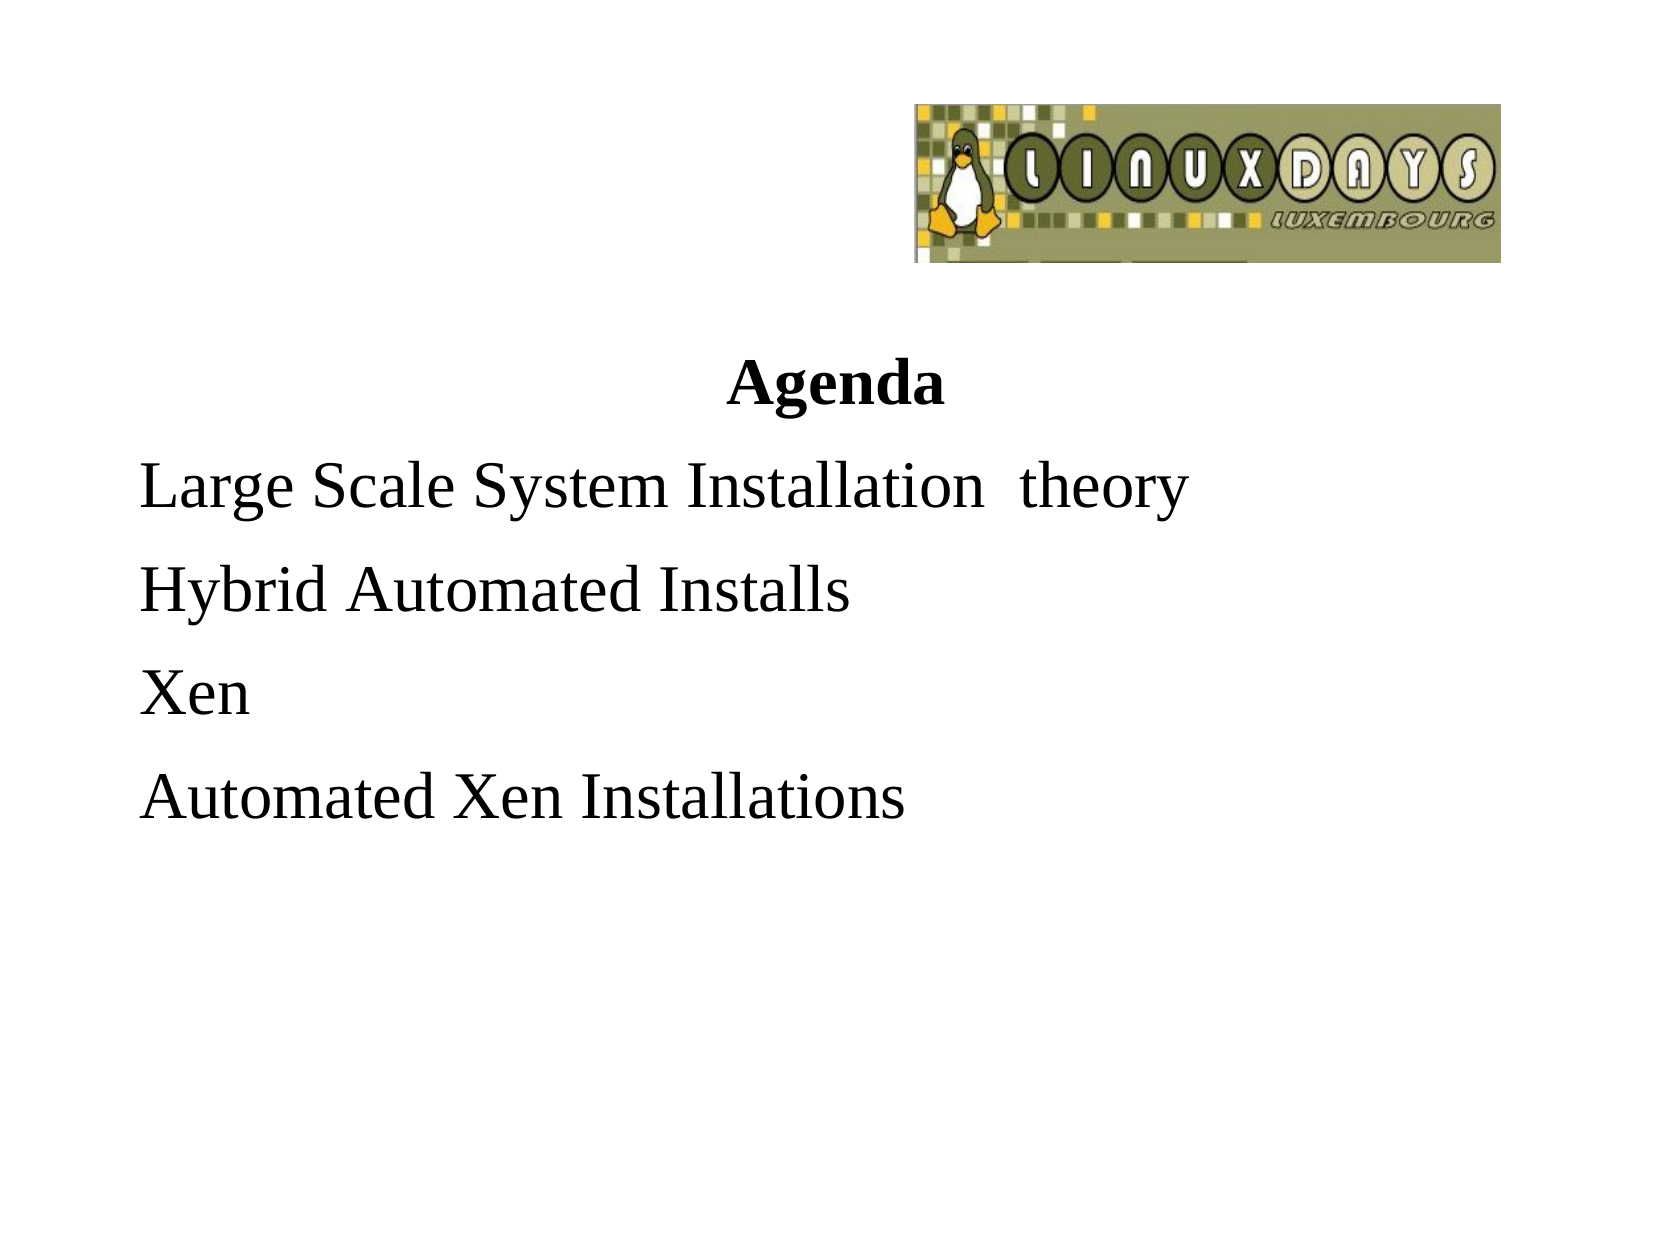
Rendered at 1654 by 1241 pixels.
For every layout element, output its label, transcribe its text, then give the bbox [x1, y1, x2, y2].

picture [914, 104, 1501, 263]
list Agenda Large Scale System Installation theory Hybrid Automated Installs Xen Automated Xen Installations [121, 344, 1534, 1127]
